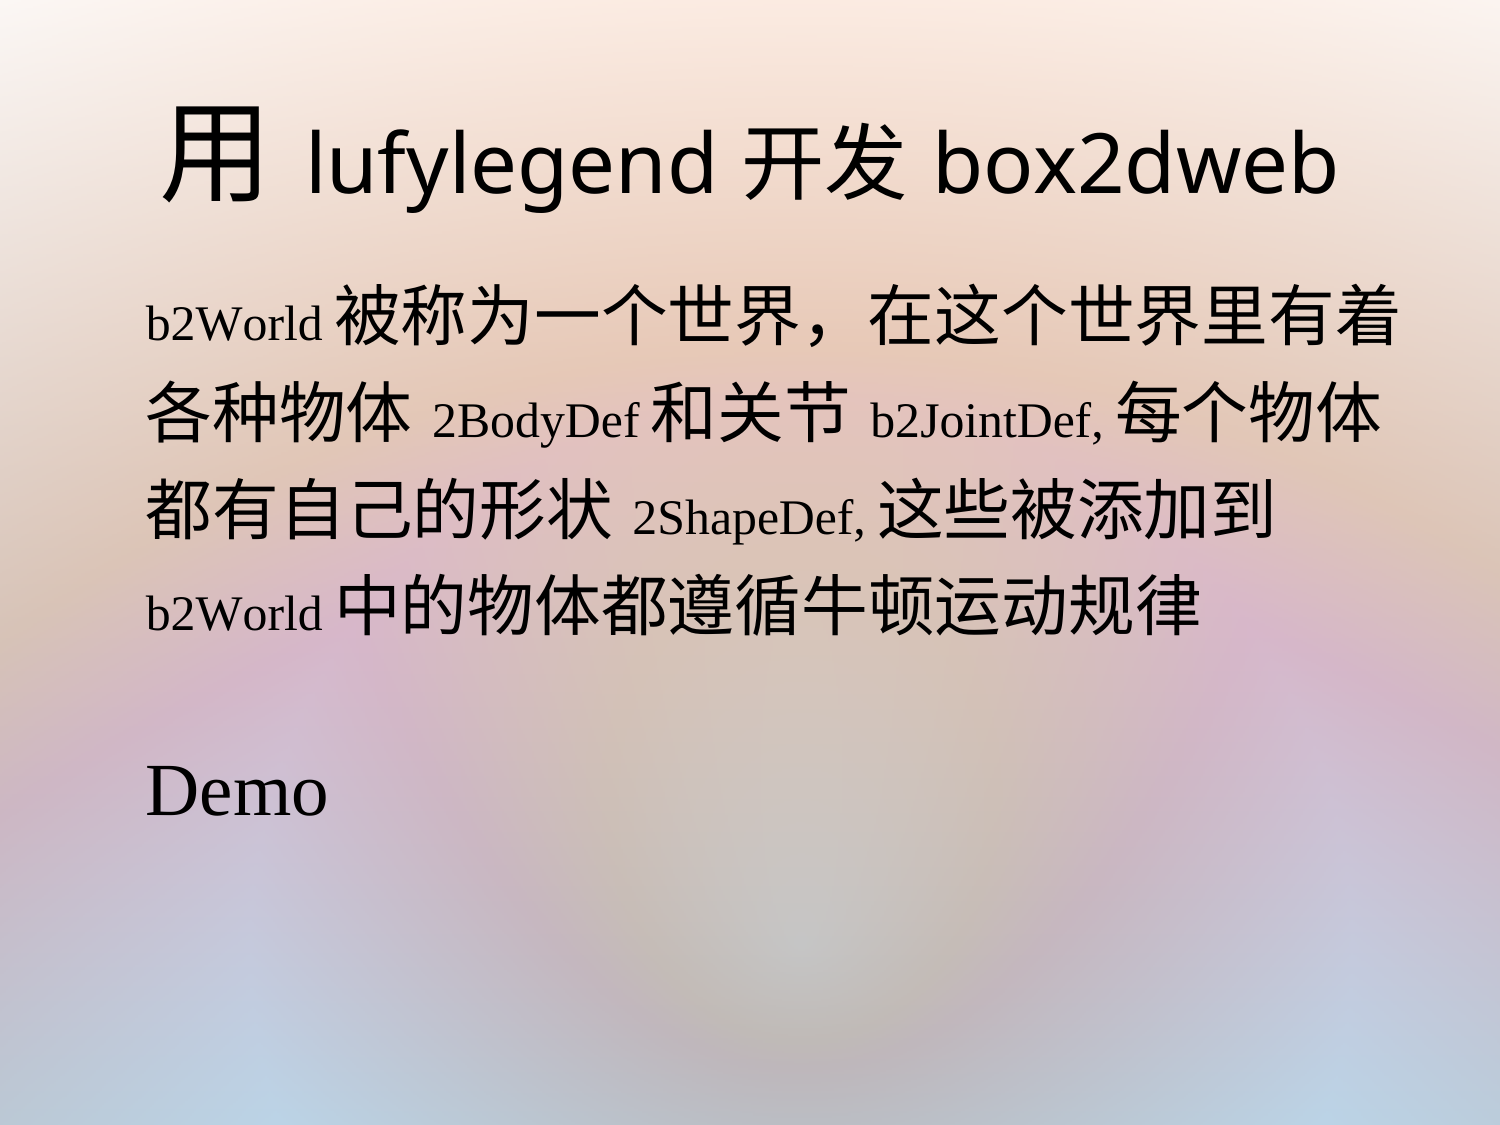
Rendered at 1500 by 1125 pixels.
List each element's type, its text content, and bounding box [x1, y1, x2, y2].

picture [0, 0, 1500, 1125]
title 用lufylegend开发box2dweb [75, 50, 1425, 238]
list b2World被称为一个世界，在这个世界里有着各种物体2BodyDef和关节b2JointDef,每个物体都有自己的形状2ShapeDef,这些被添加到b2World中的物体都遵循牛顿运动规律 Demo [75, 263, 1425, 916]
